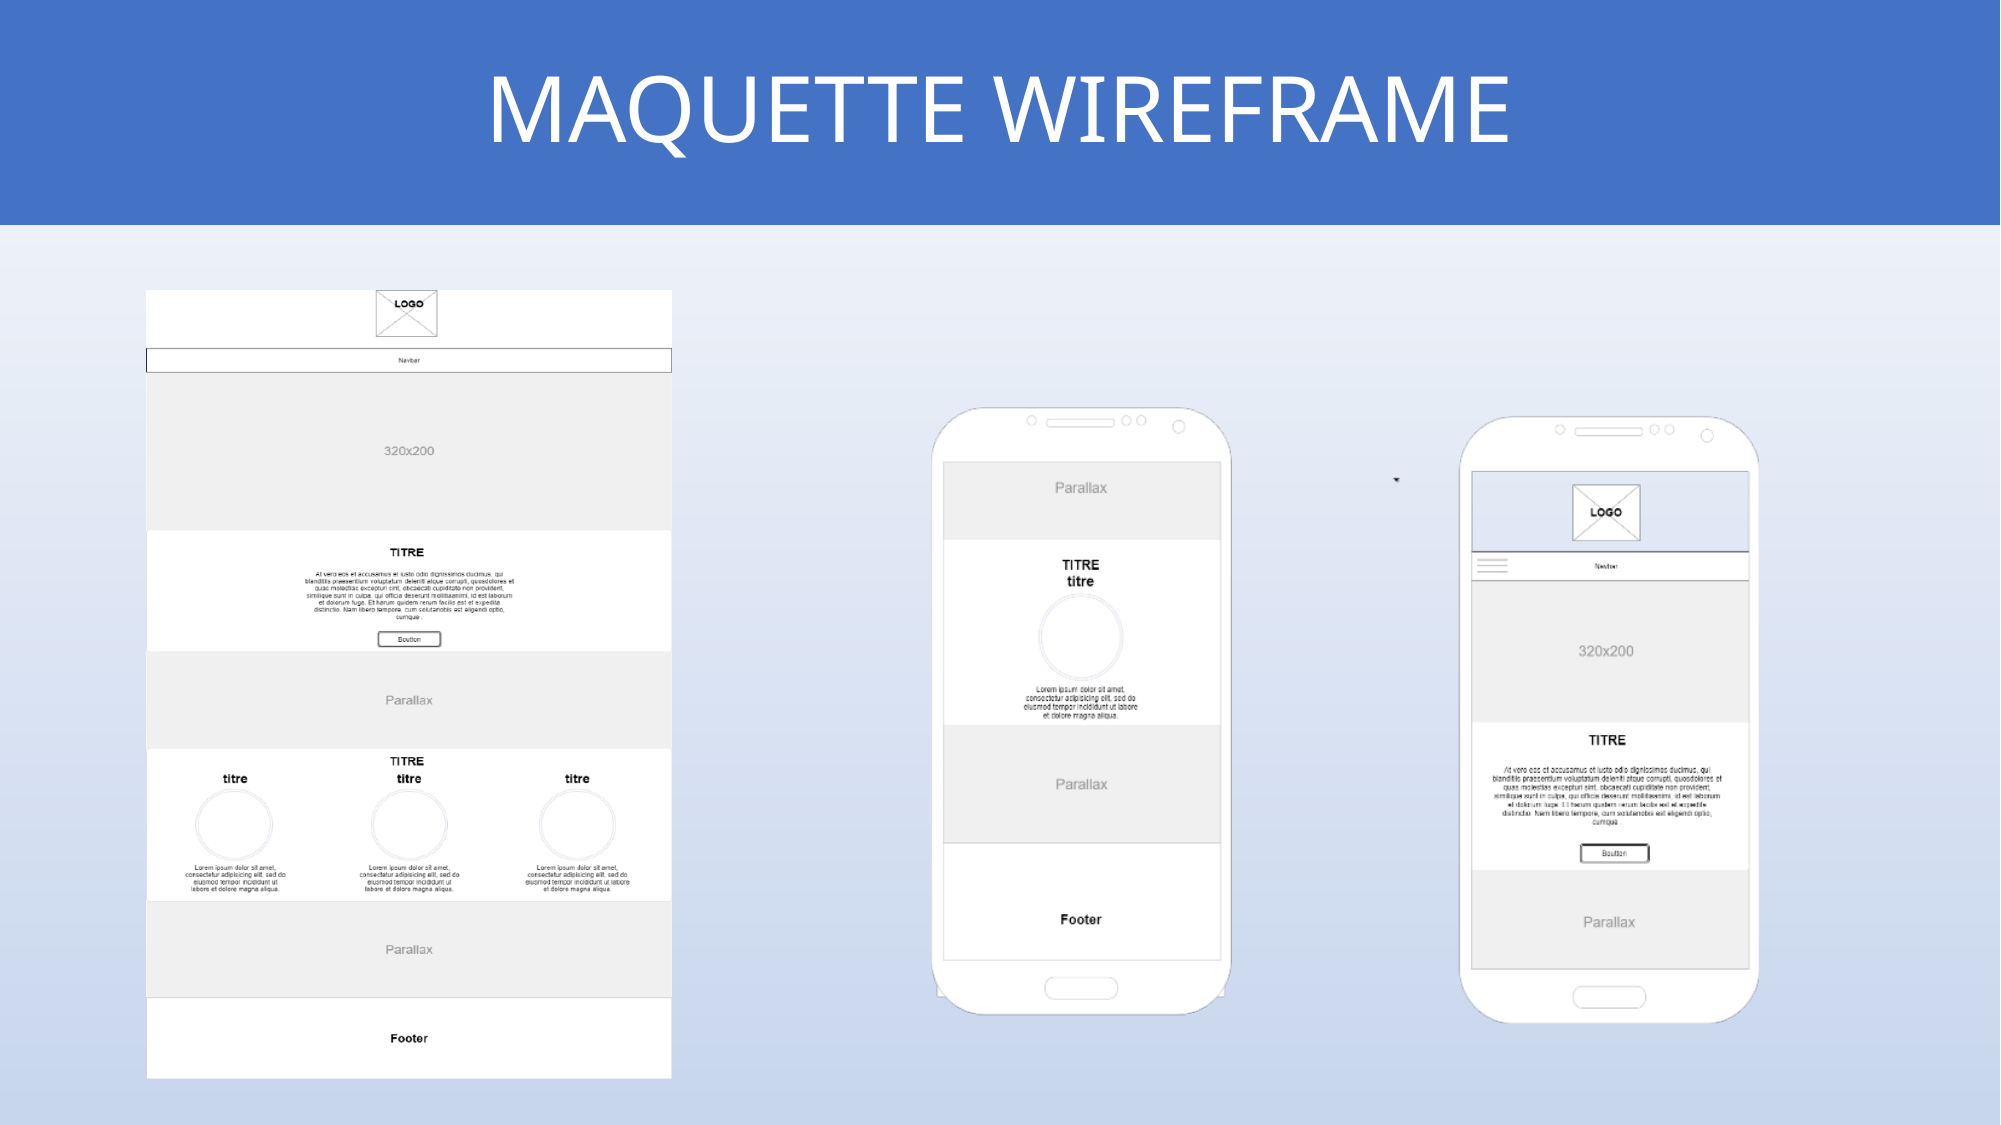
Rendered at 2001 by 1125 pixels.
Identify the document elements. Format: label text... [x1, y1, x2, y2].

picture [931, 384, 1760, 1024]
picture [146, 290, 672, 1079]
title MAQUETTE WIREFRAME [0, 0, 2000, 225]
